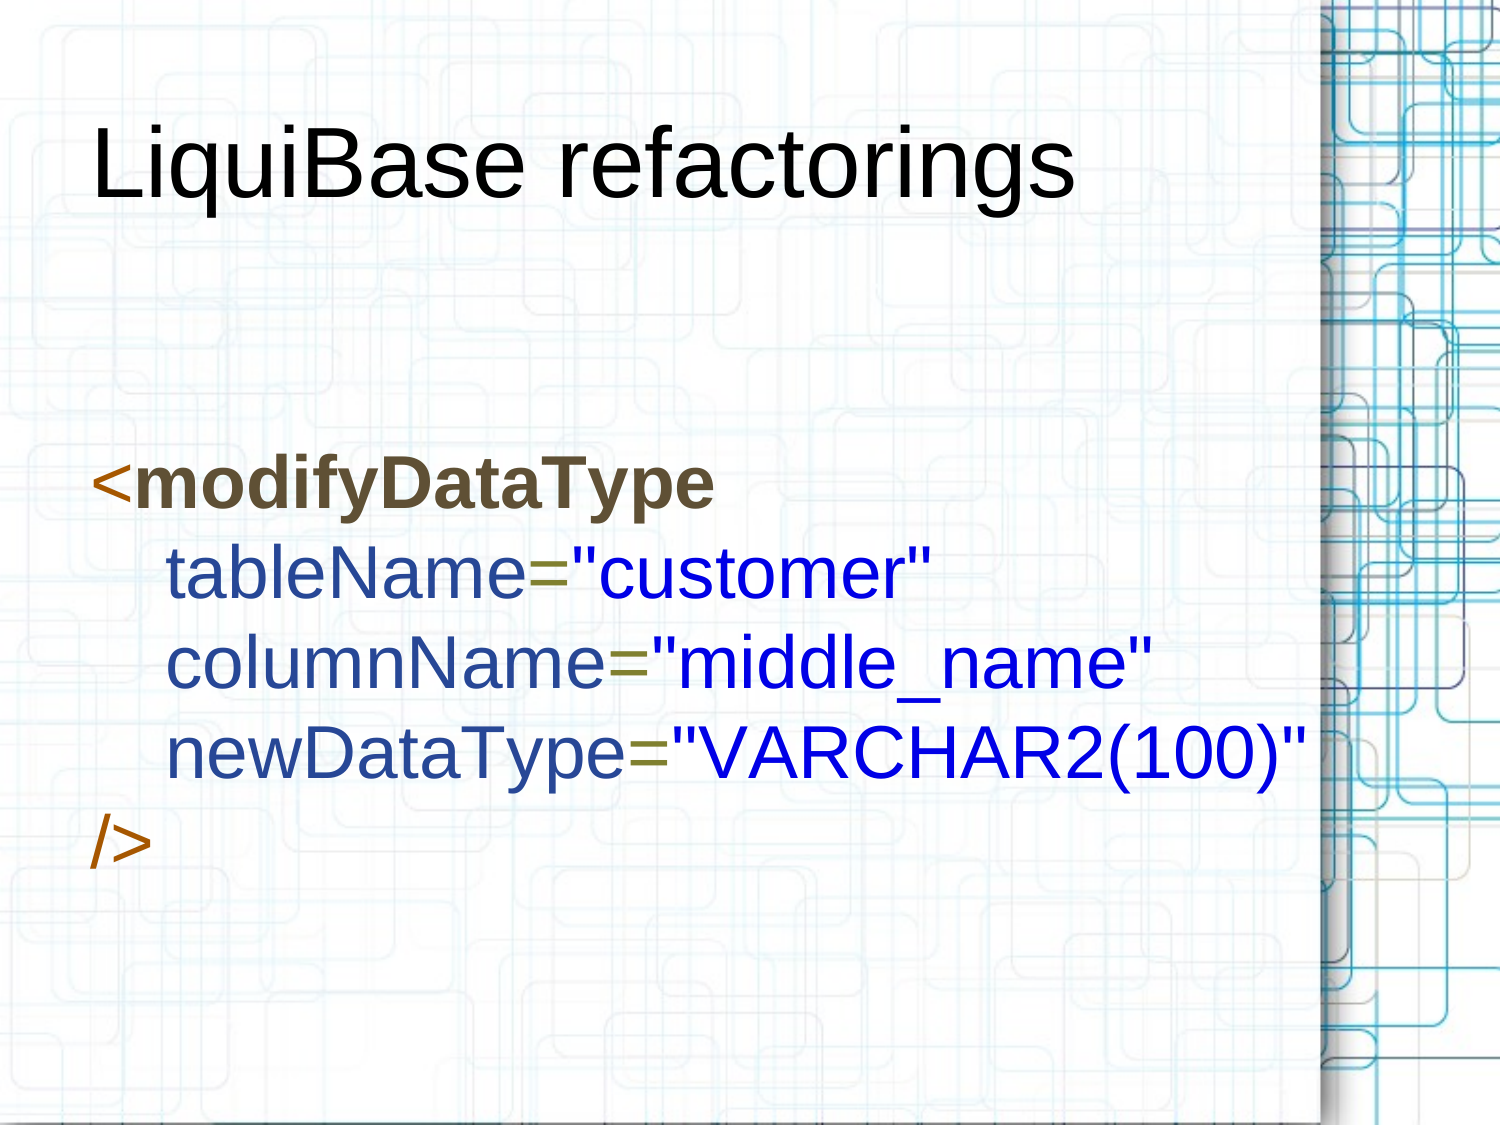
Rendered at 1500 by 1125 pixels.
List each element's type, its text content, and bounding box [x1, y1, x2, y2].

picture [0, 0, 1500, 1125]
list <modifyDataType tableName="customer" columnName="middle_name" newDataType="VARCHAR2(100)" /> [75, 362, 1425, 956]
title LiquiBase refactorings [75, 45, 1425, 233]
